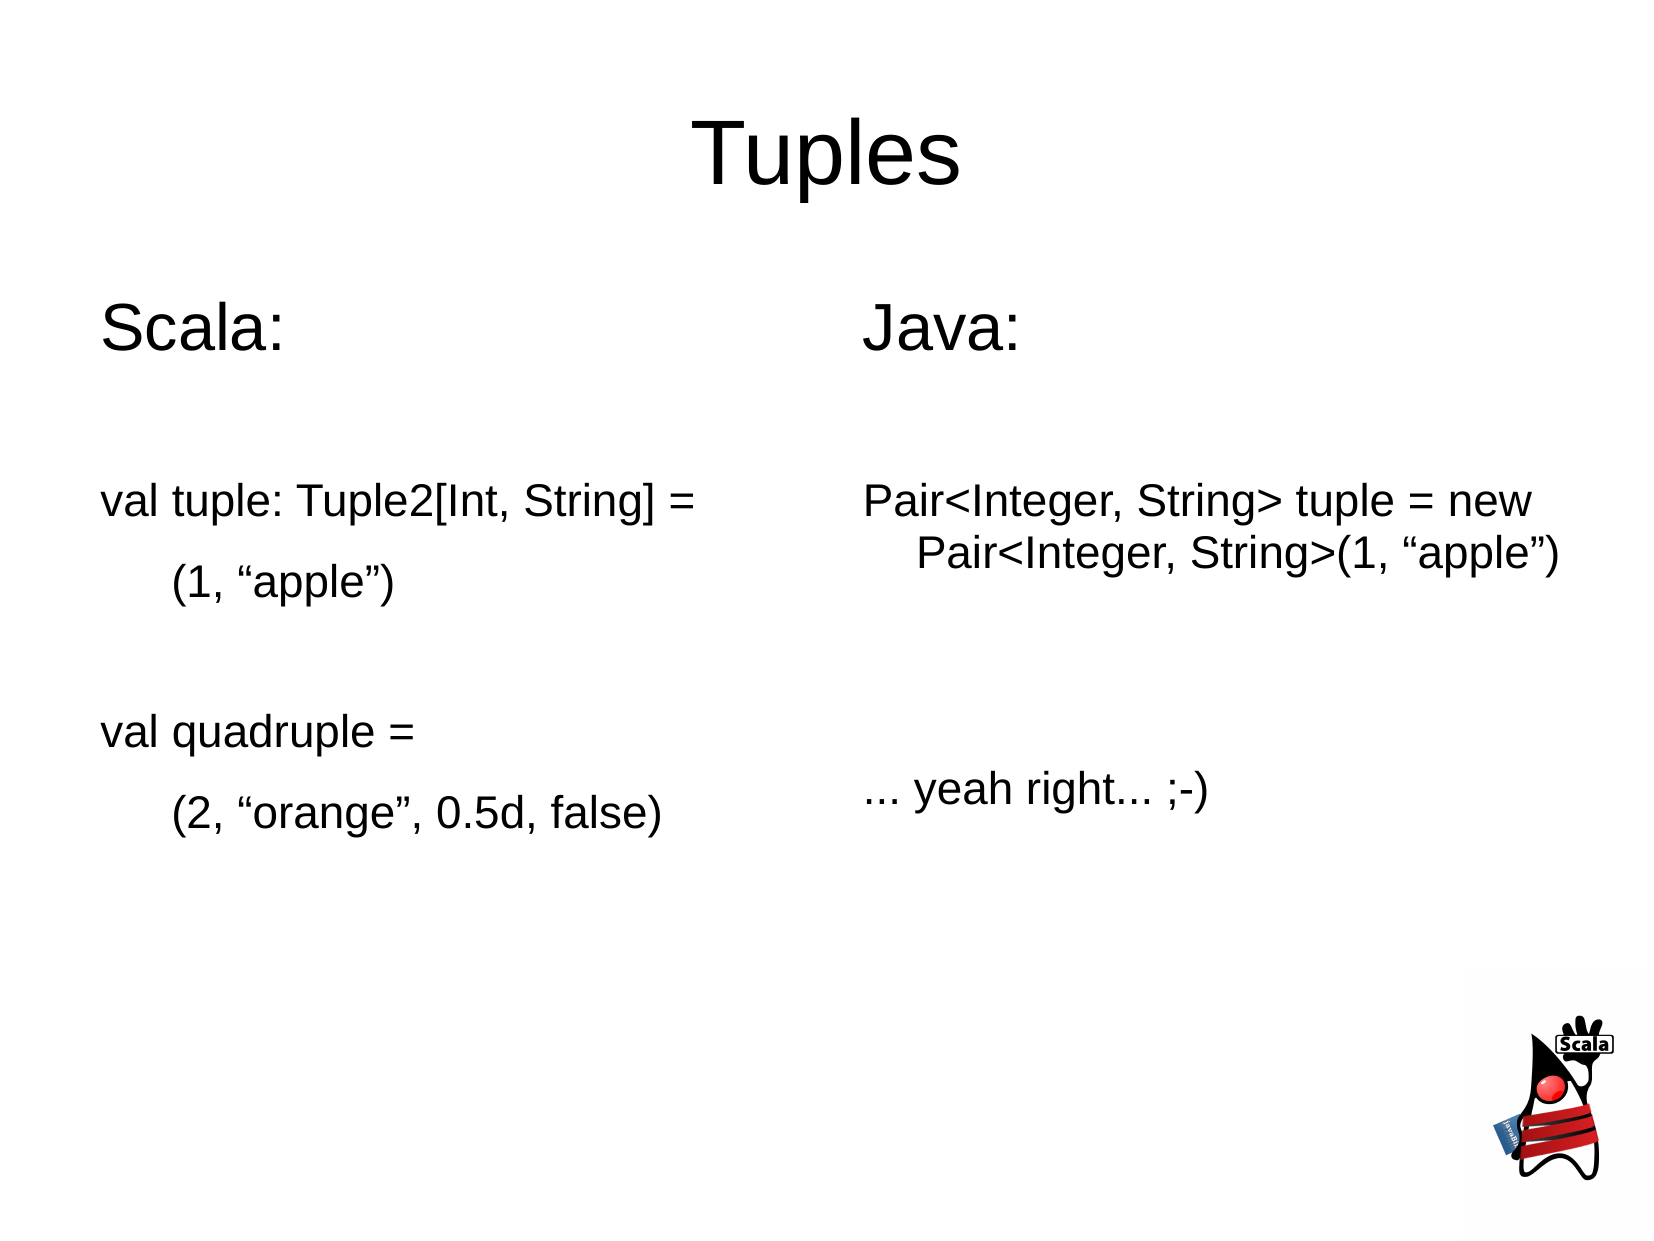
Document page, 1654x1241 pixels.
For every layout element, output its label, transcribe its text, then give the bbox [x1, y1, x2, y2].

title Tuples [82, 49, 1571, 257]
picture [1462, 969, 1654, 1241]
list Java: Pair<Integer, String> tuple = new Pair<Integer, String>(1, “apple”) ... yeah right... ;-) [845, 290, 1651, 1109]
list Scala: val tuple: Tuple2[Int, String] = (1, “apple”) val quadruple = (2, “orange”, 0.5d, false) [82, 290, 809, 1109]
